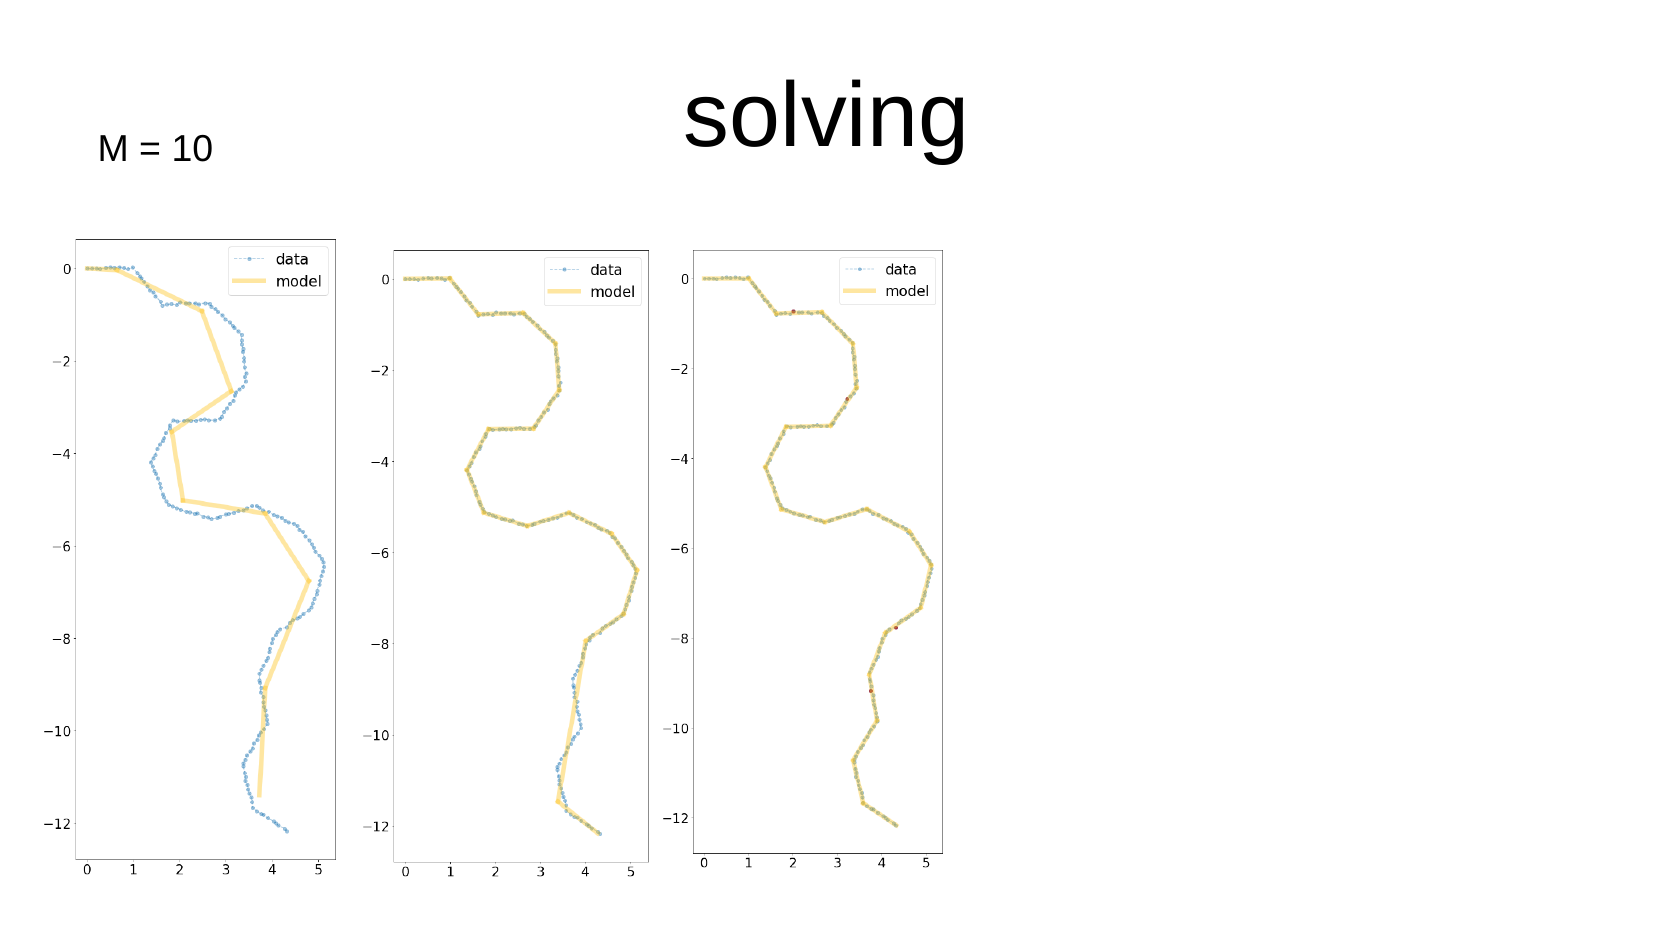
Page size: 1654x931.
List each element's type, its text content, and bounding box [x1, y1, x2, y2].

title solving [82, 37, 1571, 193]
picture [38, 235, 339, 881]
text_box M = 10 [82, 120, 383, 177]
picture [657, 246, 946, 874]
picture [357, 246, 652, 883]
